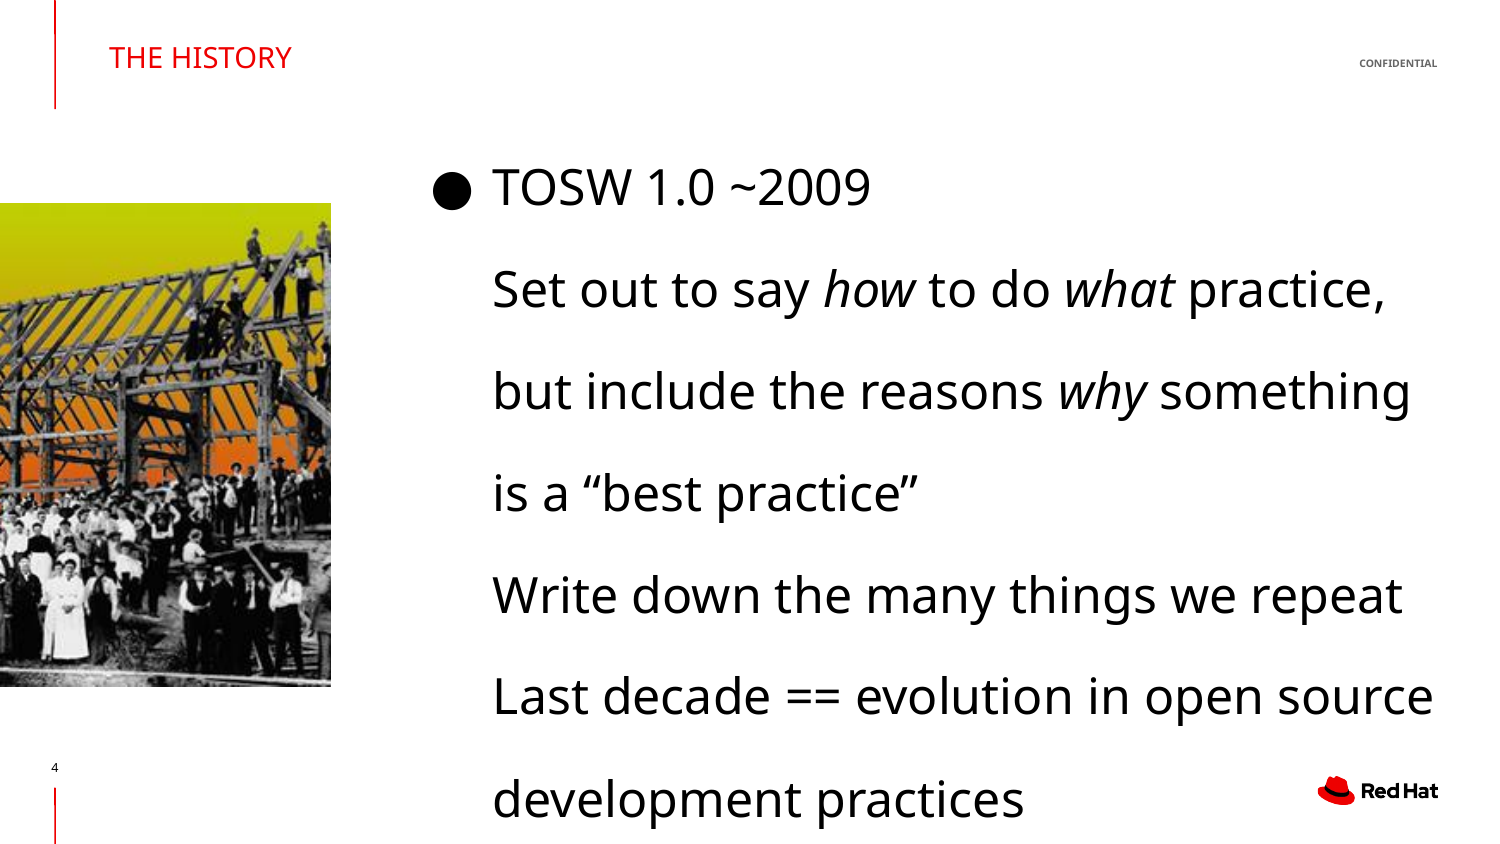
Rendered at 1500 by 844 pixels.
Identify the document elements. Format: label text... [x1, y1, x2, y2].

subtitle THE HISTORY [55, 6, 689, 108]
slide_number <number> [10, 759, 101, 777]
picture [0, 203, 331, 688]
title TOSW 1.0 ~2009 Set out to say how to do what practice, but include the reasons why something is a “best practice” Write down the many things we repeat Last decade == evolution in open source development practices [417, 133, 1443, 844]
